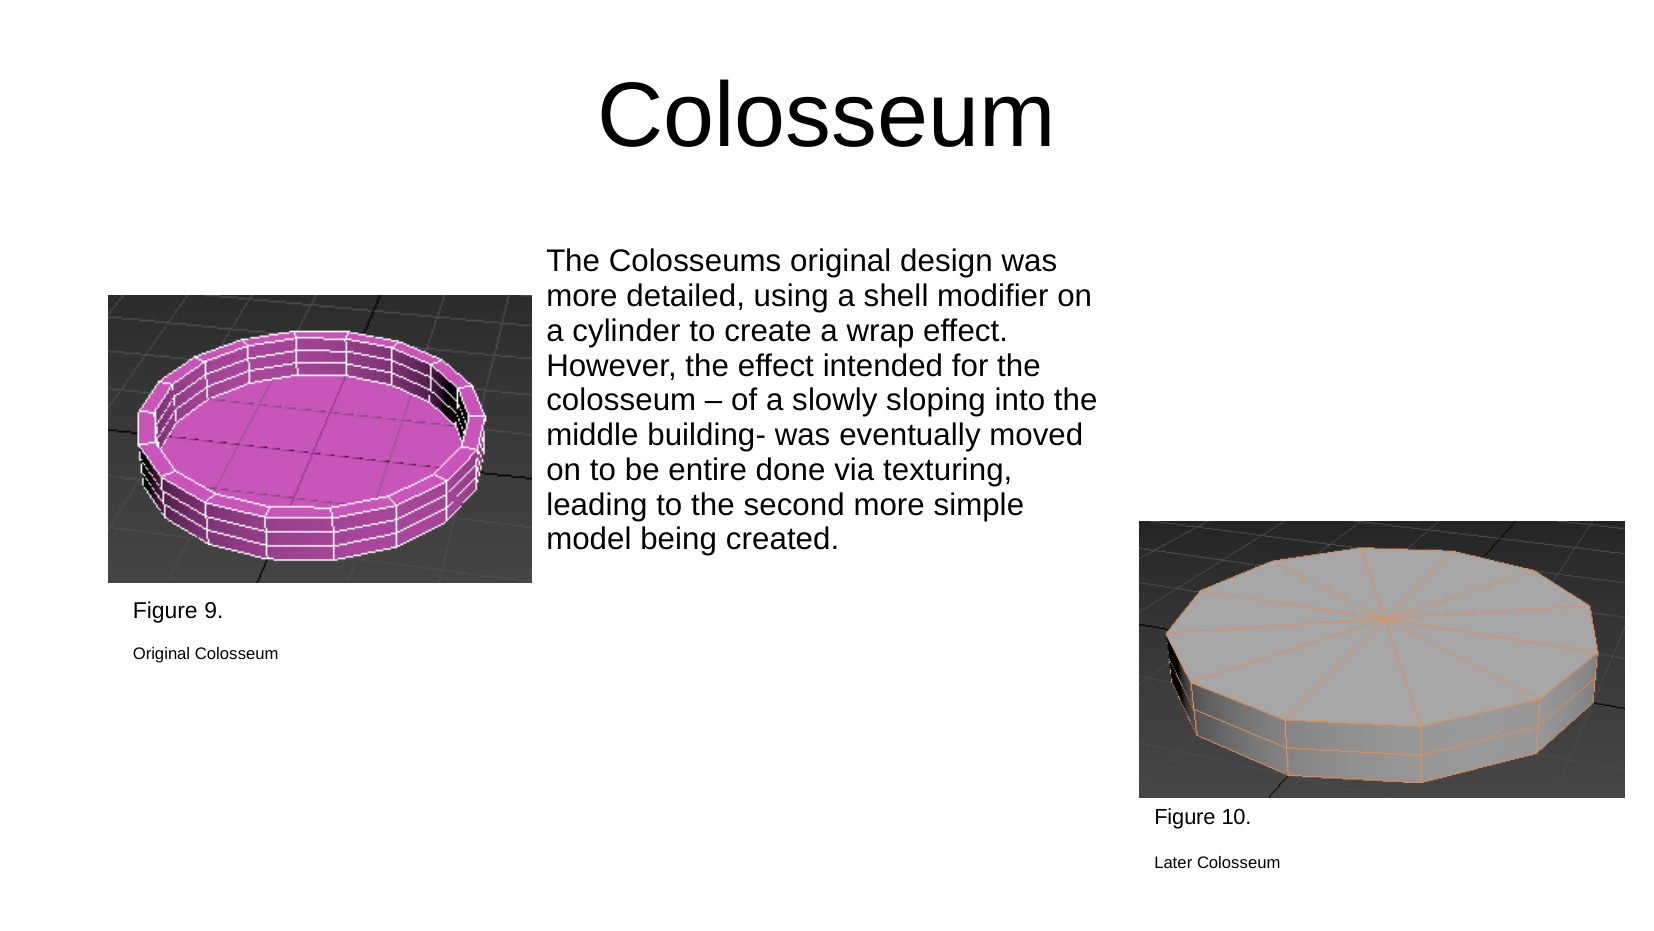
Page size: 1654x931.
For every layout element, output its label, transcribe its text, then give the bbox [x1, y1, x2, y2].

picture [1139, 521, 1625, 797]
text_box The Colosseums original design was more detailed, using a shell modifier on a cylinder to create a wrap effect. However, the effect intended for the colosseum – of a slowly sloping into the middle building- was eventually moved on to be entire done via texturing, leading to the second more simple model being created. [531, 236, 1123, 564]
text_box Figure 9. Original Colosseum [118, 590, 532, 671]
picture [108, 295, 532, 583]
title Colosseum [82, 37, 1571, 193]
text_box Figure 10. Later Colosseum [1139, 797, 1625, 880]
